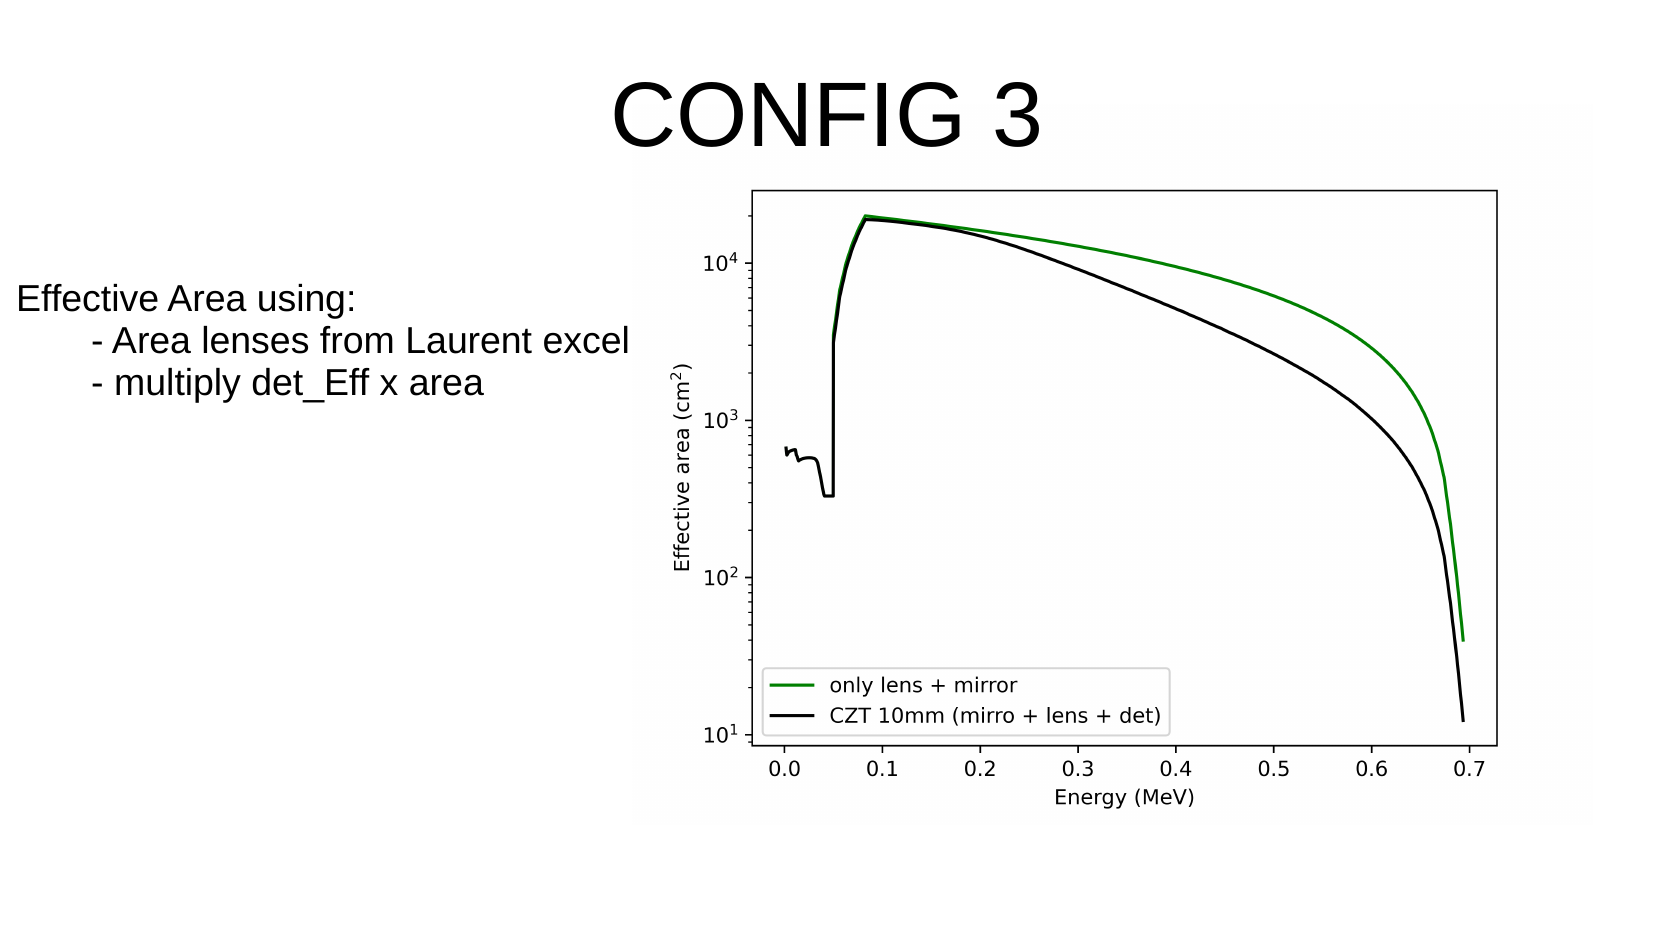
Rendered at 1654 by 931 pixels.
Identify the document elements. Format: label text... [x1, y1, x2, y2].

title CONFIG 3 [82, 37, 1571, 193]
picture [632, 104, 1593, 825]
text_box Effective Area using: - Area lenses from Laurent excel - multiply det_Eff x area [1, 270, 632, 741]
